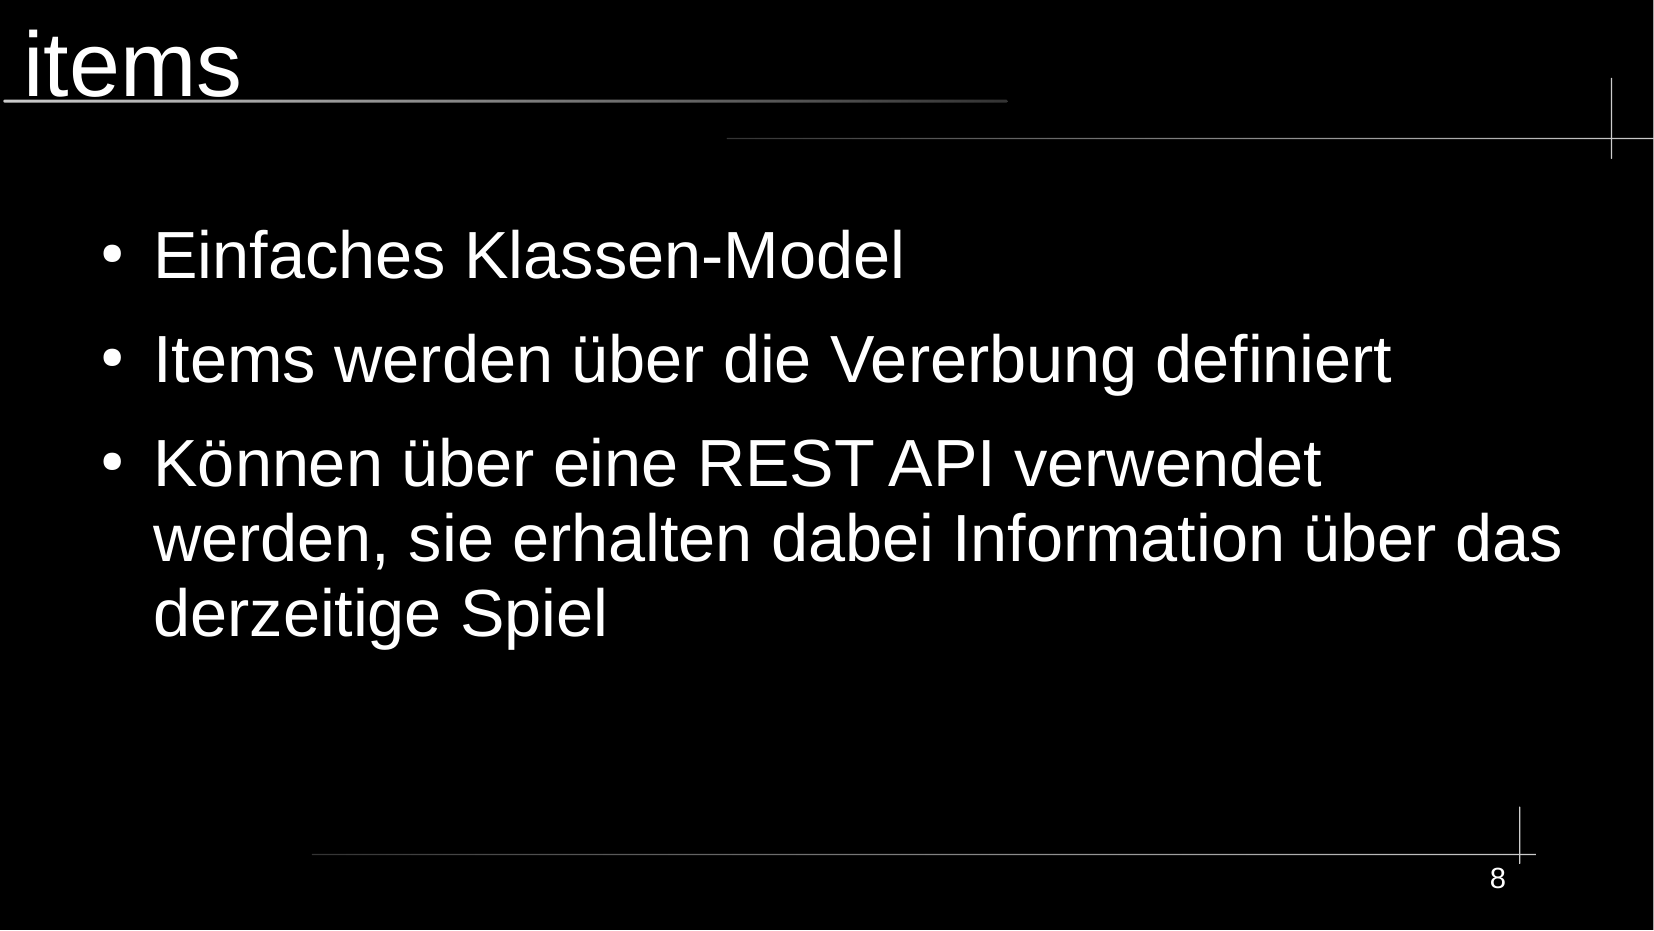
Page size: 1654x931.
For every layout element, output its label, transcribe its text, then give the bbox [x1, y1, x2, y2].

title items [23, 11, 1589, 119]
list Einfaches Klassen-Model Items werden über die Vererbung definiert Können über eine REST API verwendet werden, sie erhalten dabei Information über das derzeitige Spiel [82, 217, 1571, 758]
